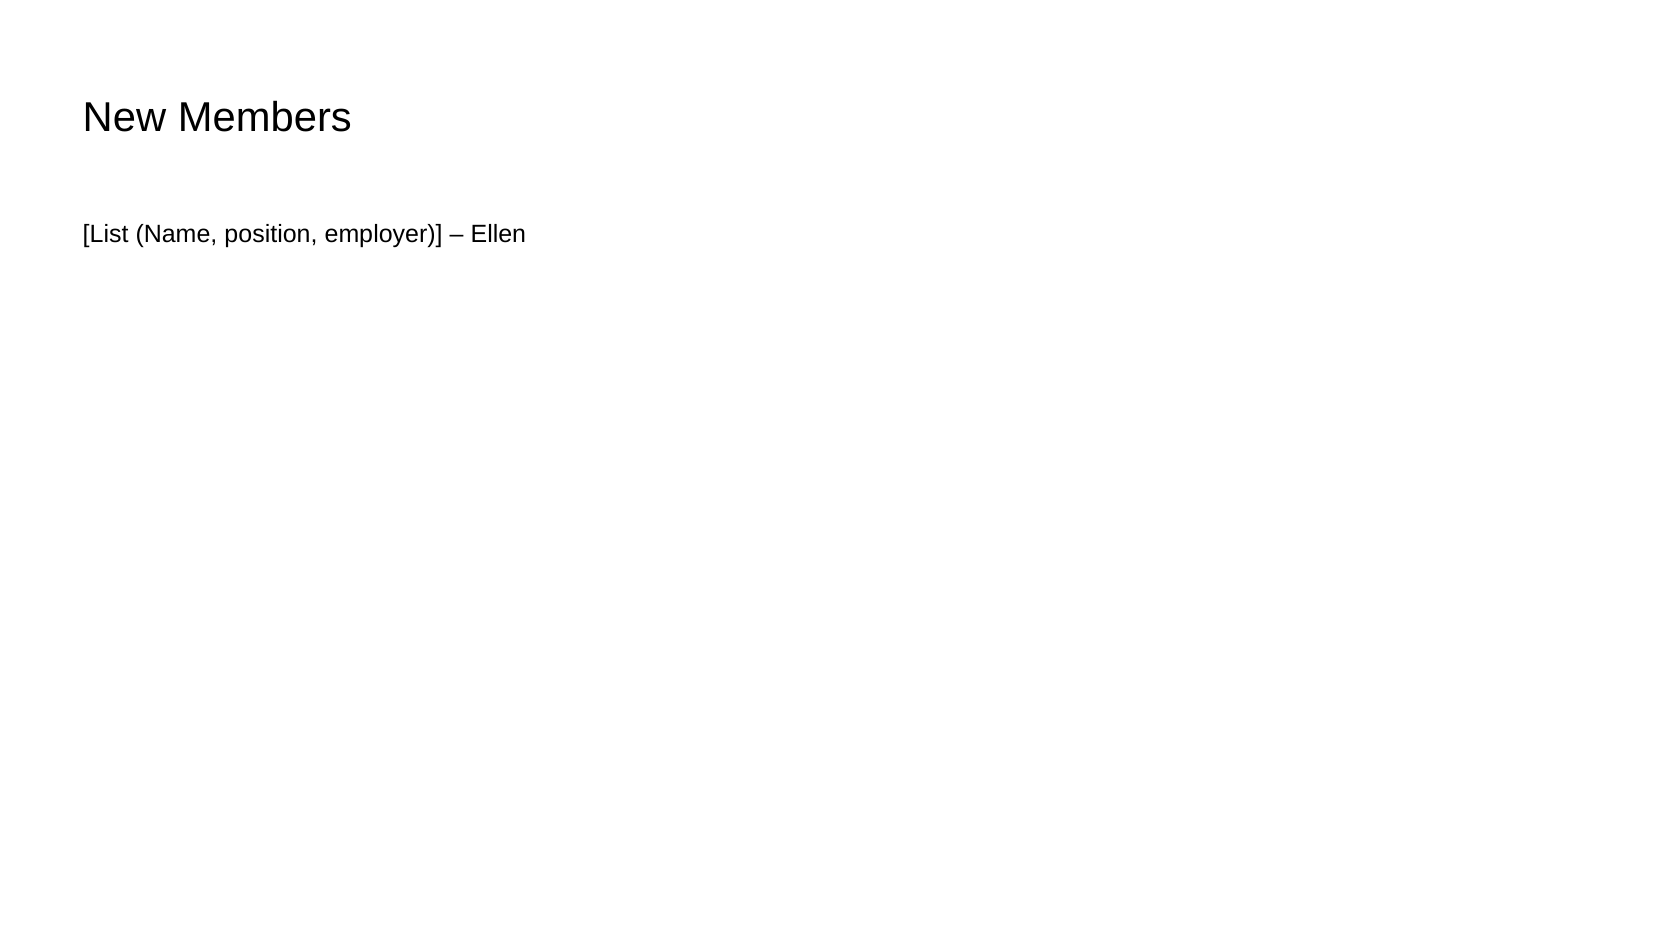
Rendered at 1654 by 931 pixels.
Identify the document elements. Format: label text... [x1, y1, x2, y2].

title New Members [82, 37, 1571, 193]
list [List (Name, position, employer)] – Ellen [82, 217, 1571, 758]
